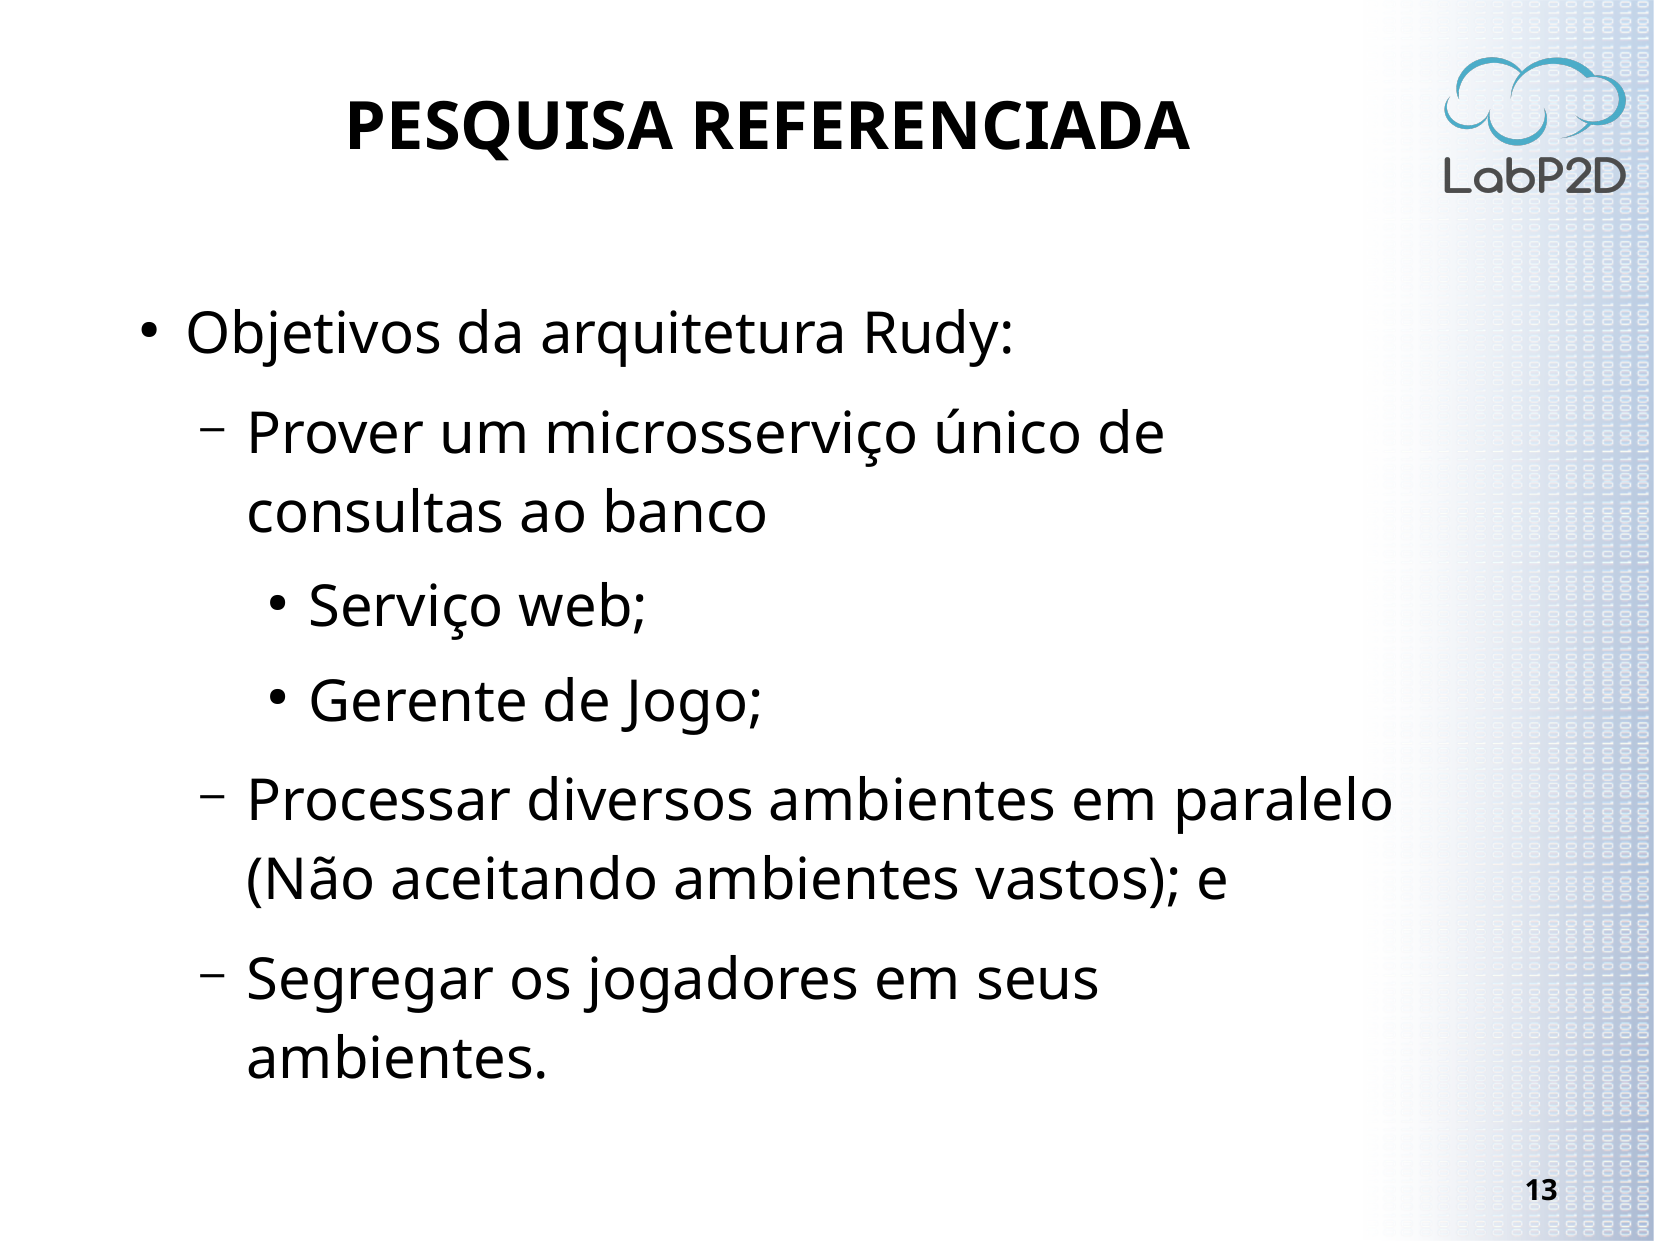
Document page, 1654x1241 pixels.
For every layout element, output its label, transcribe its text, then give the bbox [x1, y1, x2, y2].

picture [1360, 1, 1654, 1240]
list Objetivos da arquitetura Rudy: Prover um microsserviço único de consultas ao banco Serviço web; Gerente de Jogo; Processar diversos ambientes em paralelo (Não aceitando ambientes vastos); e Segregar os jogadores em seus ambientes. [123, 271, 1406, 1116]
title PESQUISA REFERENCIADA [82, 19, 1453, 227]
